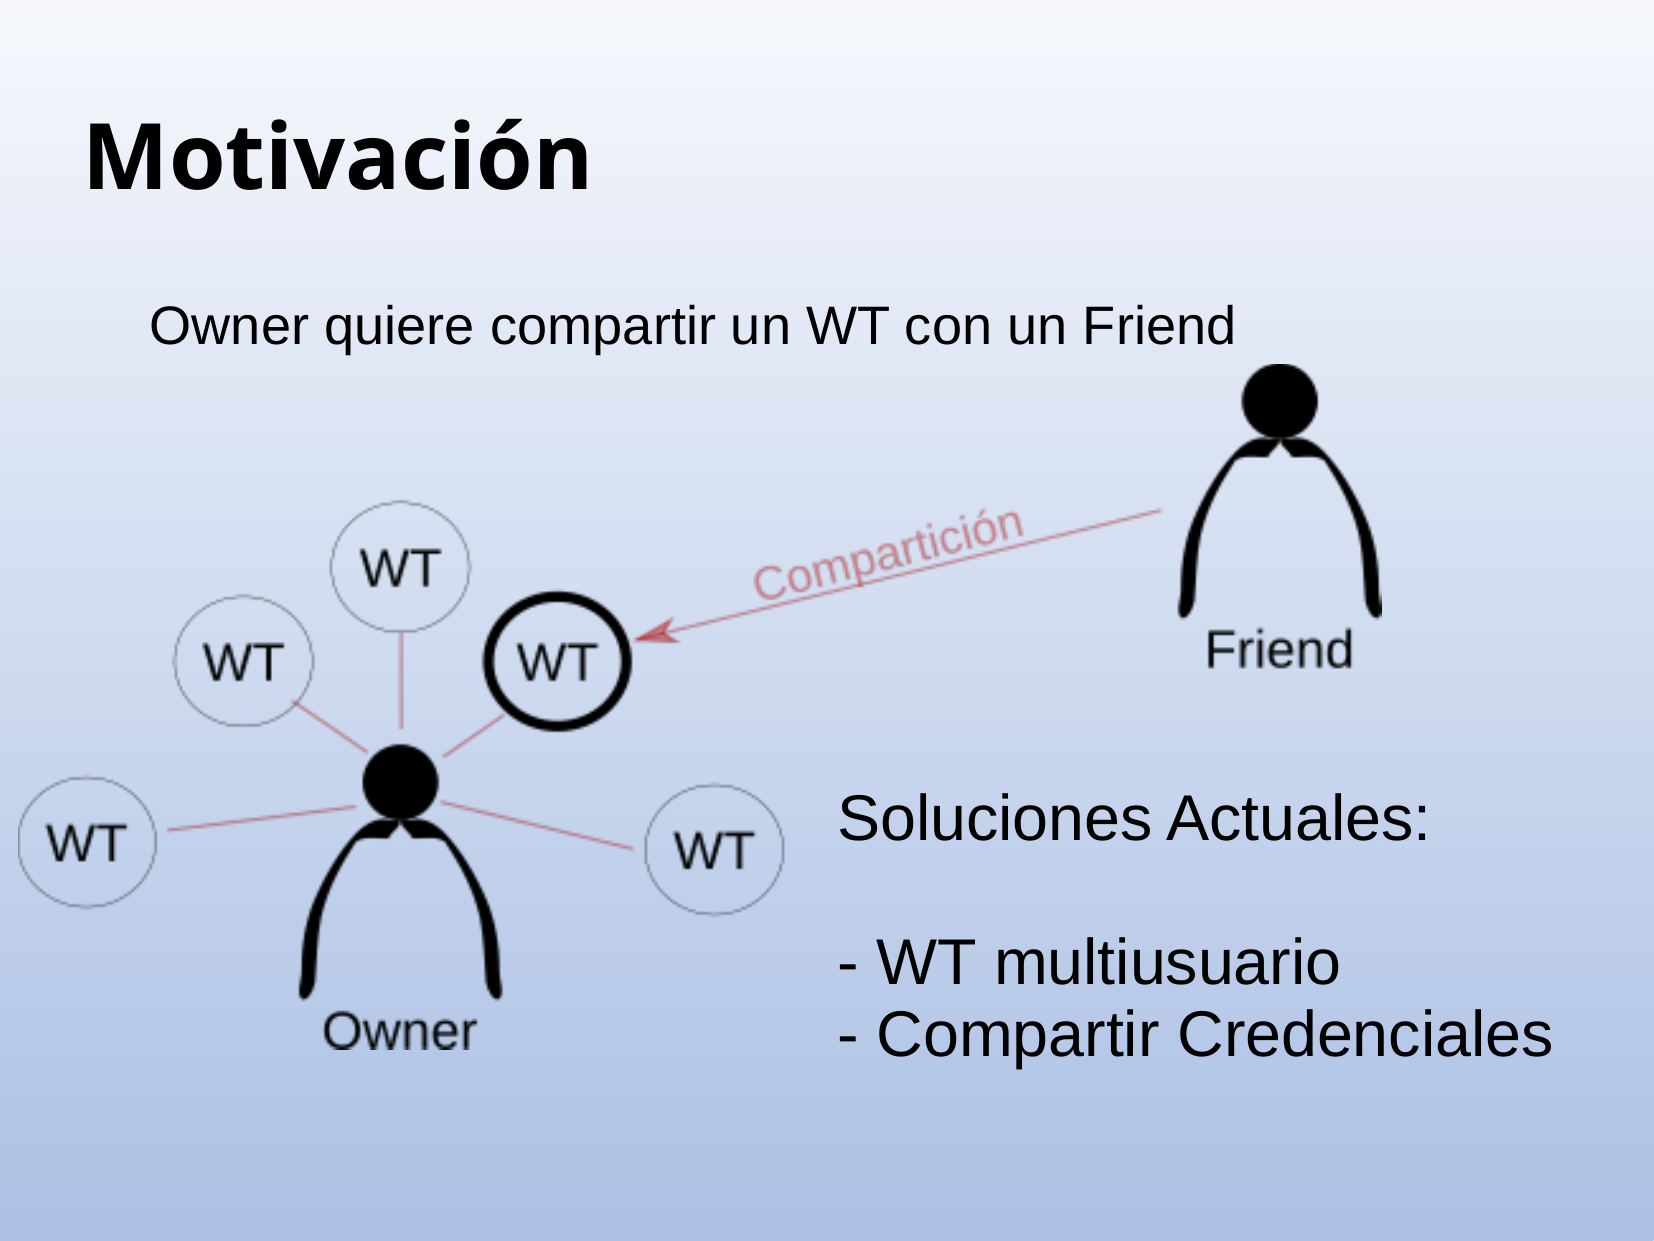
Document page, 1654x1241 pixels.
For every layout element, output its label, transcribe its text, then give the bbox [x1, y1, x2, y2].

text_box Owner quiere compartir un WT con un Friend [134, 288, 1505, 378]
text_box Soluciones Actuales: - WT multiusuario - Compartir Credenciales [822, 774, 1569, 1079]
title Motivación [82, 49, 1571, 257]
picture [18, 364, 1382, 1051]
